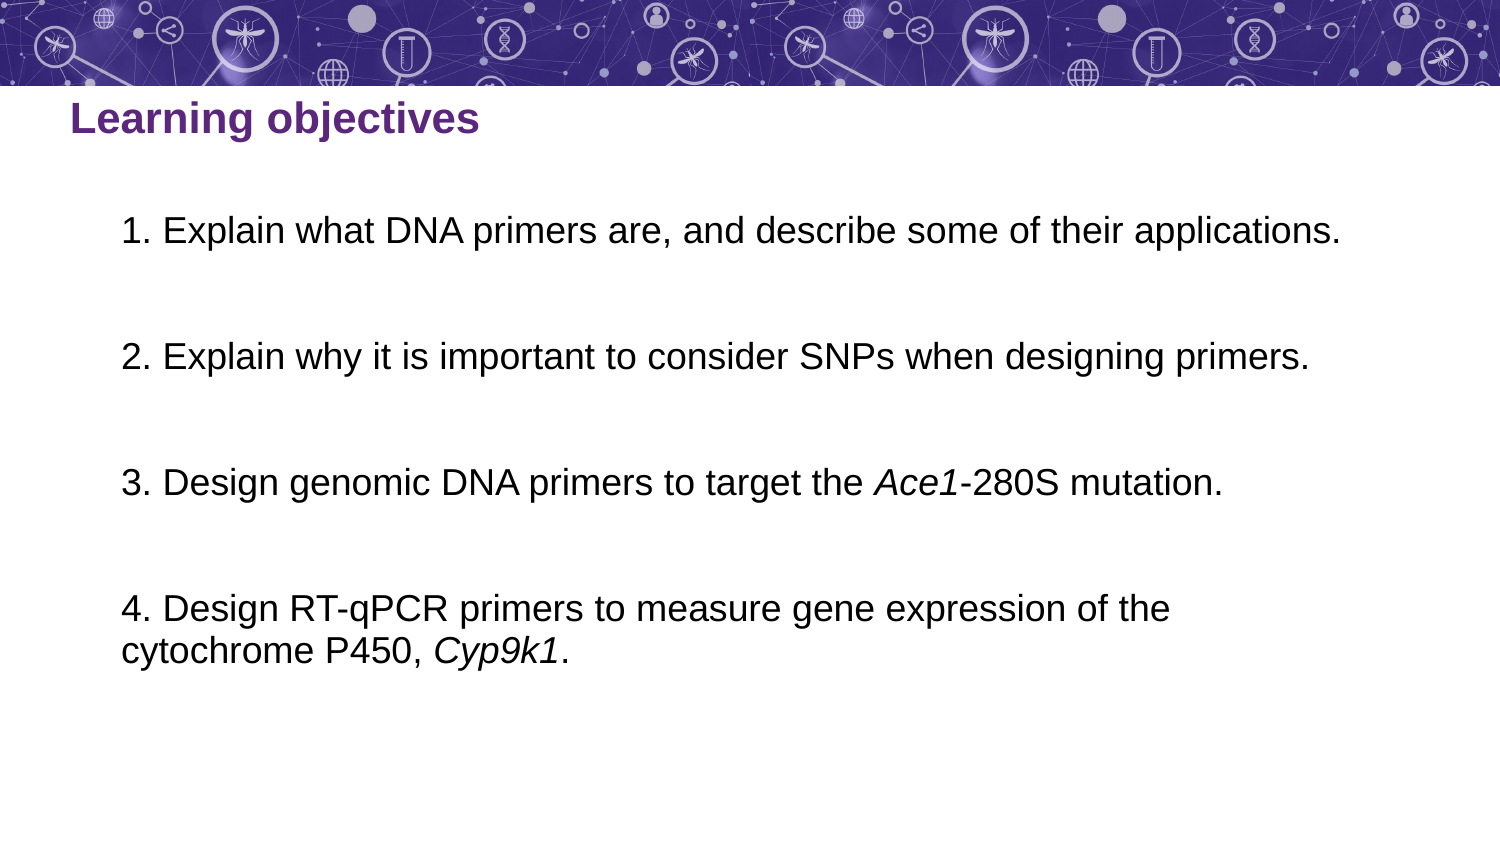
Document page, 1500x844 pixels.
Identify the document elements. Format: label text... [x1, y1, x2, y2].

title Learning objectives [54, 75, 1118, 151]
picture [0, 0, 1500, 86]
text_box 1. Explain what DNA primers are, and describe some of their applications. 2. Explain why it is important to consider SNPs when designing primers. 3. Design genomic DNA primers to target the Ace1-280S mutation. 4. Design RT-qPCR primers to measure gene expression of the cytochrome P450, Cyp9k1. [106, 202, 1359, 763]
